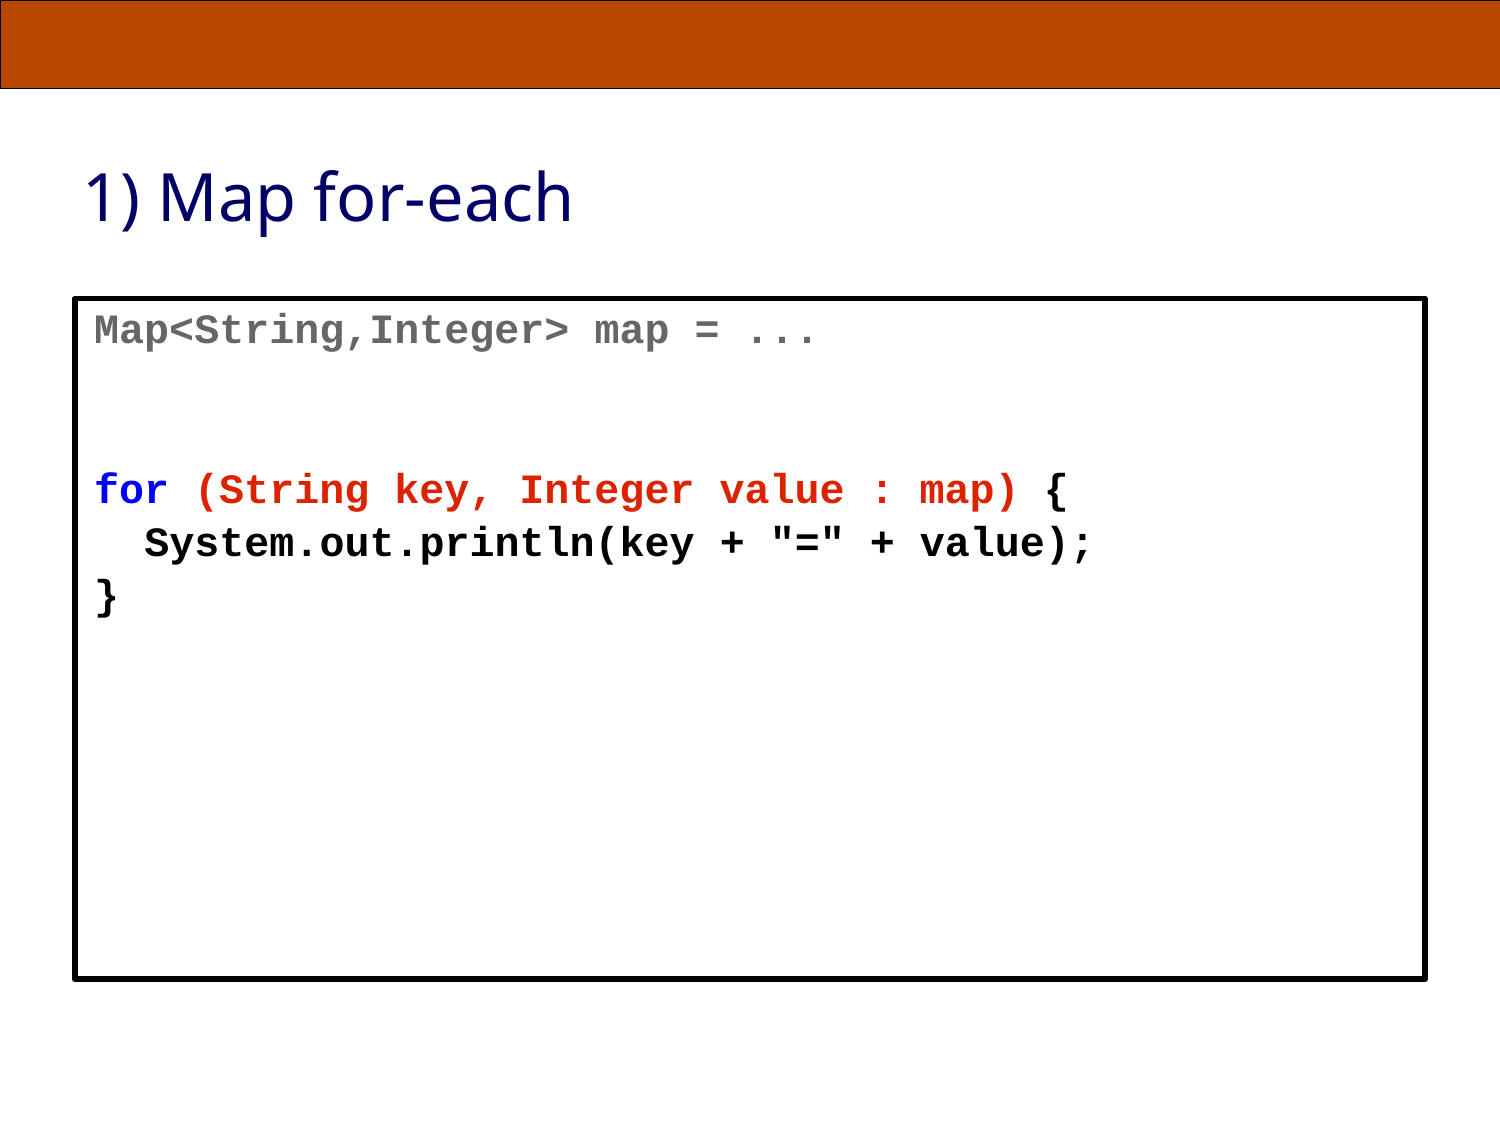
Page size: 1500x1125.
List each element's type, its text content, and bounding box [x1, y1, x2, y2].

title 1) Map for-each [74, 105, 1423, 249]
list Map<String,Integer> map = ... for (String key, Integer value : map) { System.out.println(key + "=" + value); } [75, 298, 1425, 980]
